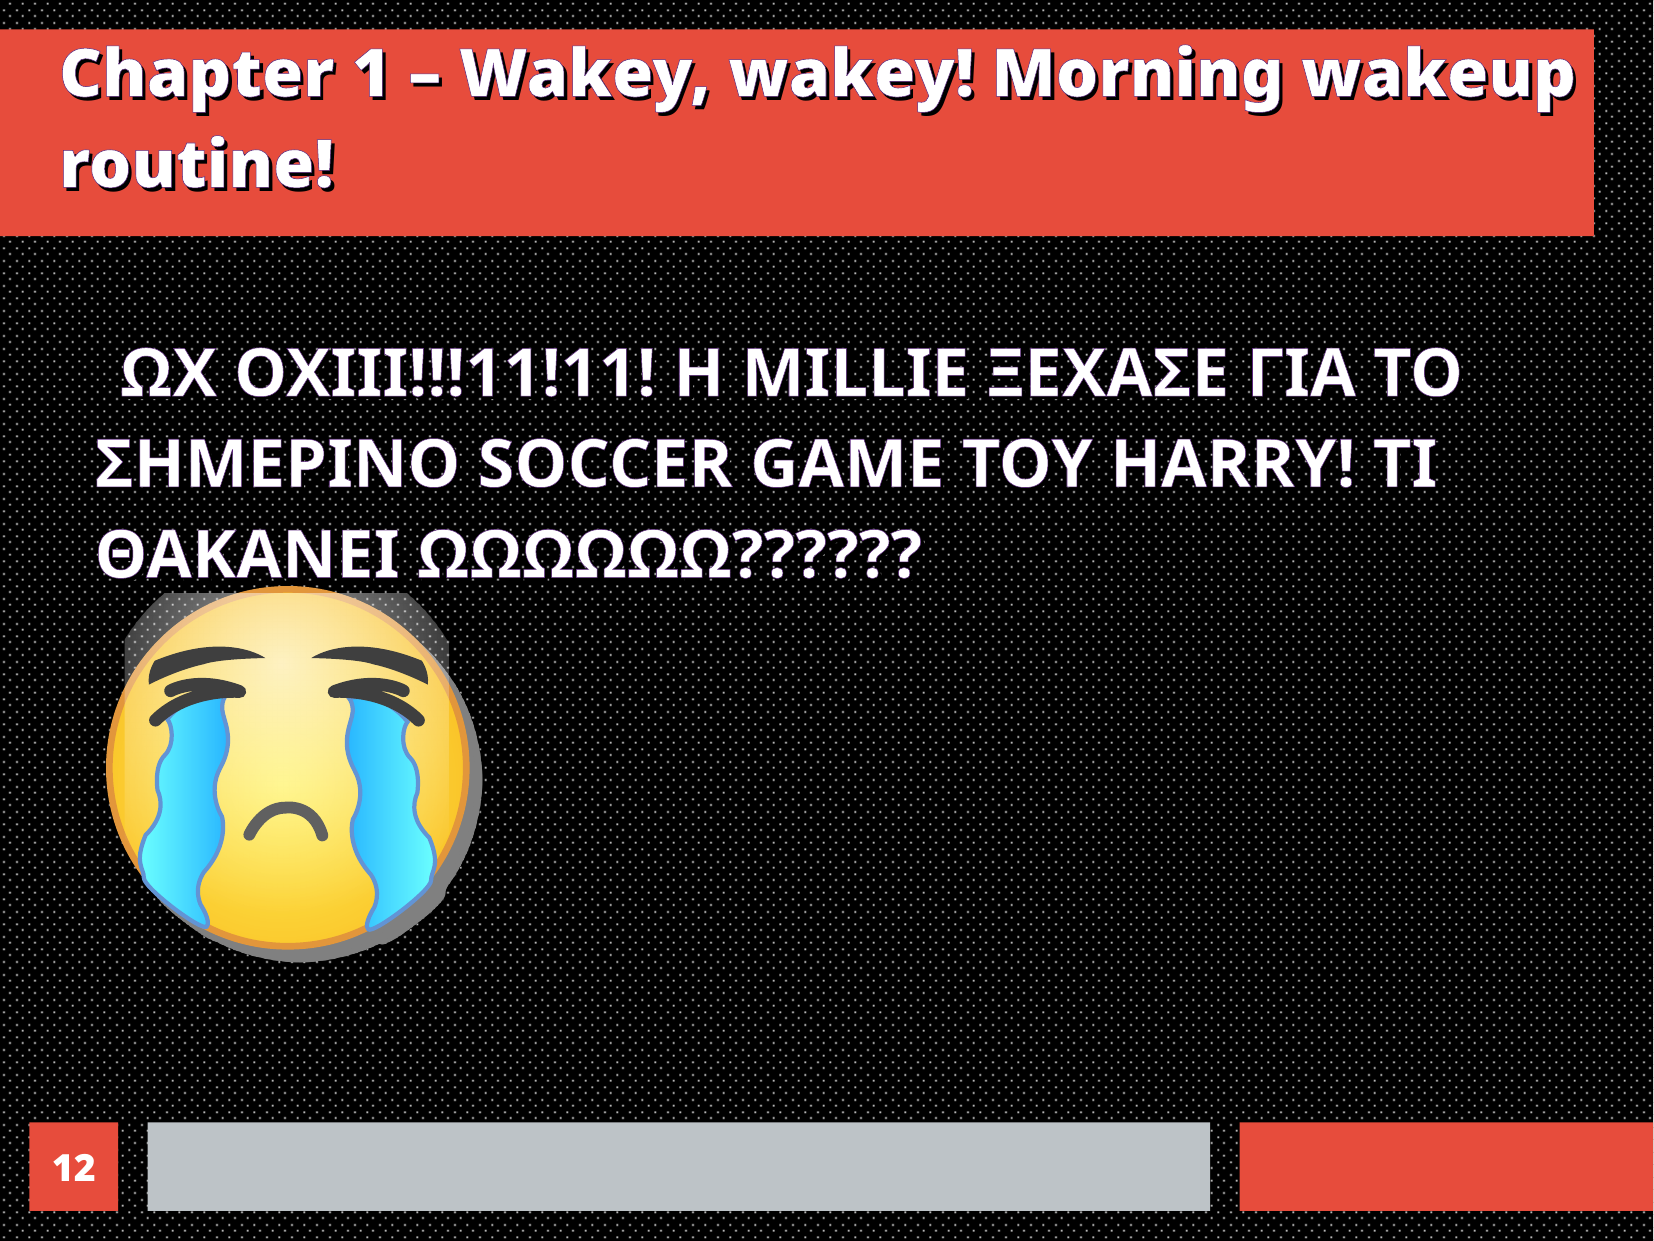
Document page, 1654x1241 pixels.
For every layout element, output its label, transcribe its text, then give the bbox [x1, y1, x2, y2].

list ΩΧ ΟΧΙΙΙ!!!11!11! Η MILLIE ΞΕΧΑΣΕ ΓΙΑ ΤΟ ΣΗΜΕΡΙΝΟ SOCCER GAME ΤΟΥ HARRY! ΤΙ ΘΑΚΑΝΕΙ ΩΩΩΩΩΩ?????? [58, 324, 1565, 1093]
title Chapter 1 – Wakey, wakey! Morning wakeup routine! [58, 59, 1594, 207]
picture [0, 0, 1654, 1241]
